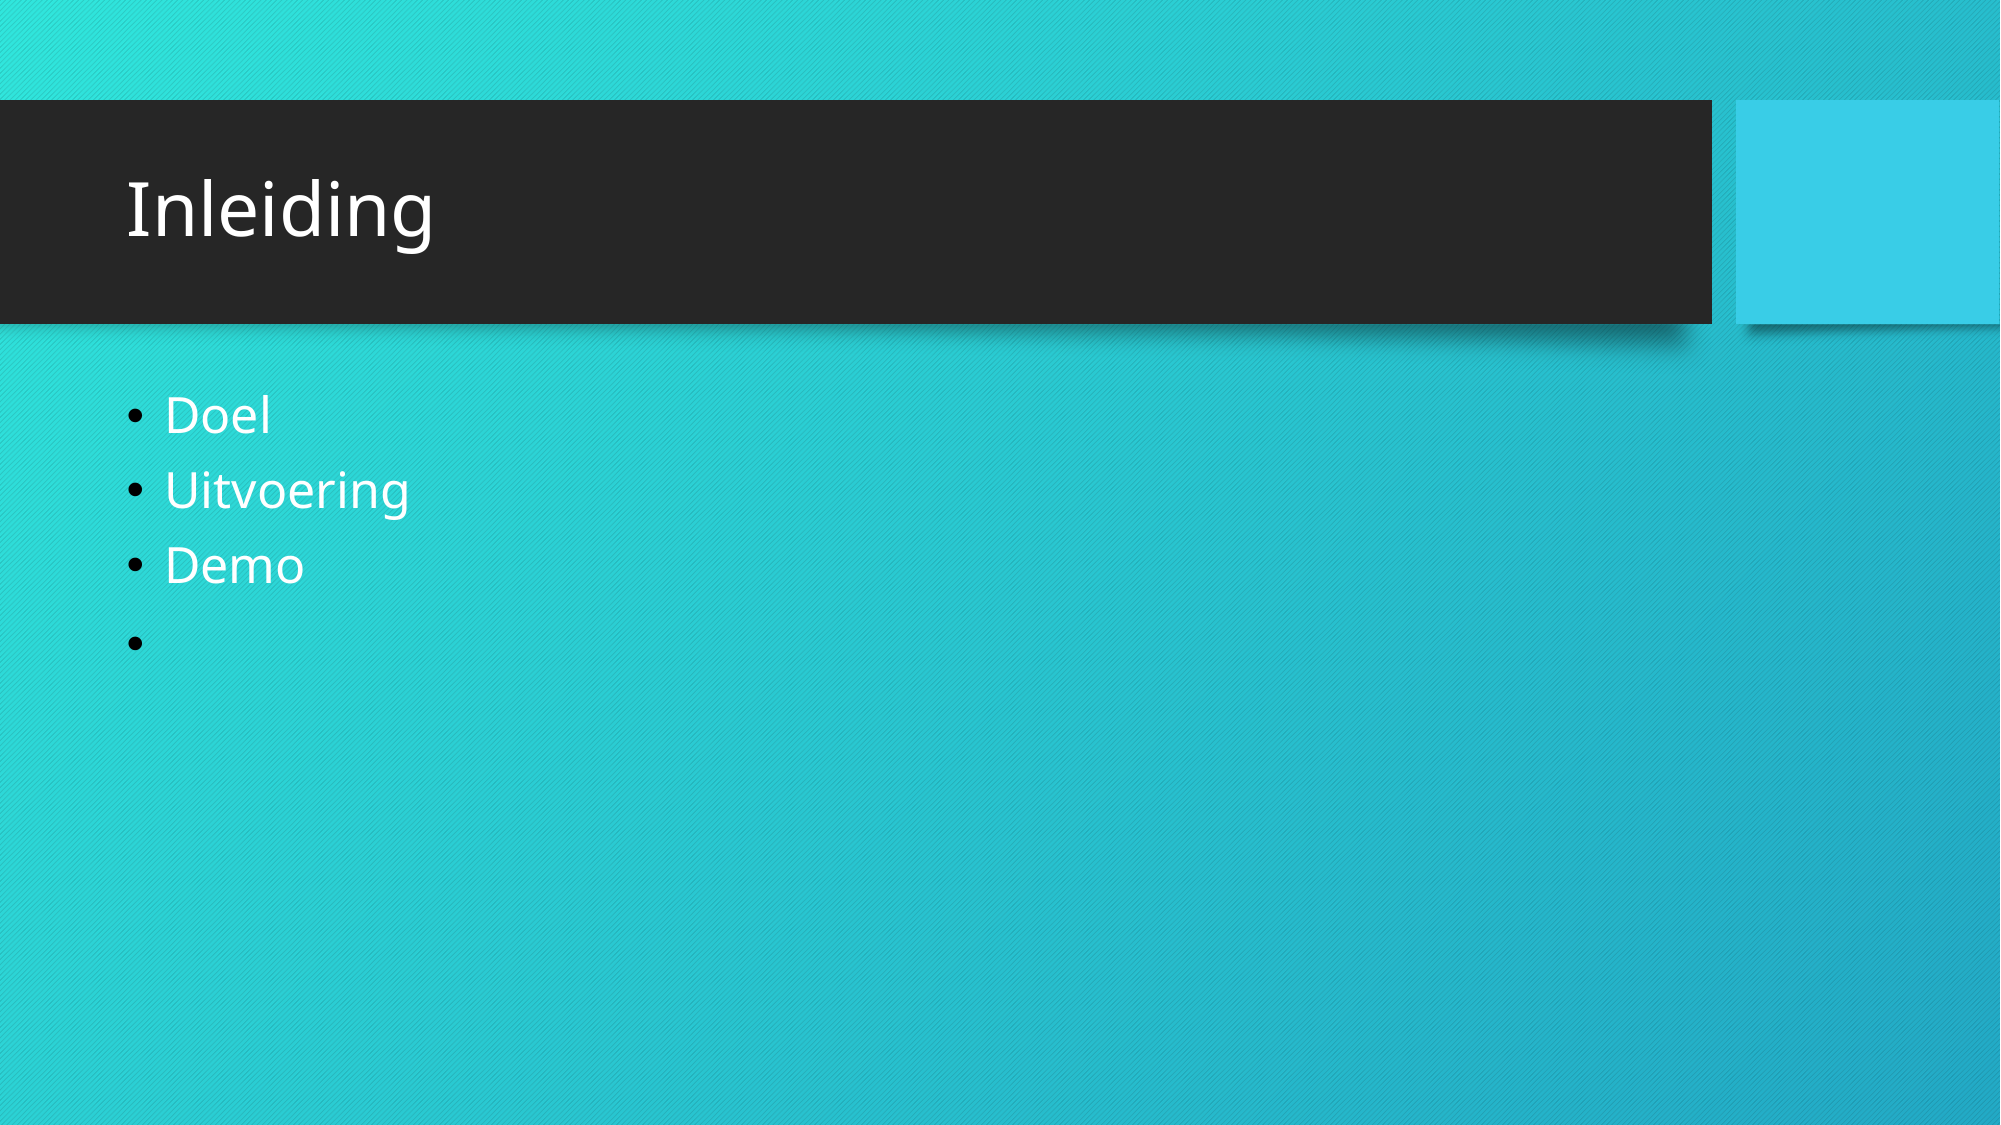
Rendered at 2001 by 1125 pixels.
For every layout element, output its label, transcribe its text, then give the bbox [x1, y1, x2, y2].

title Inleiding [111, 123, 1689, 301]
list Doel Uitvoering Demo [111, 383, 1689, 974]
